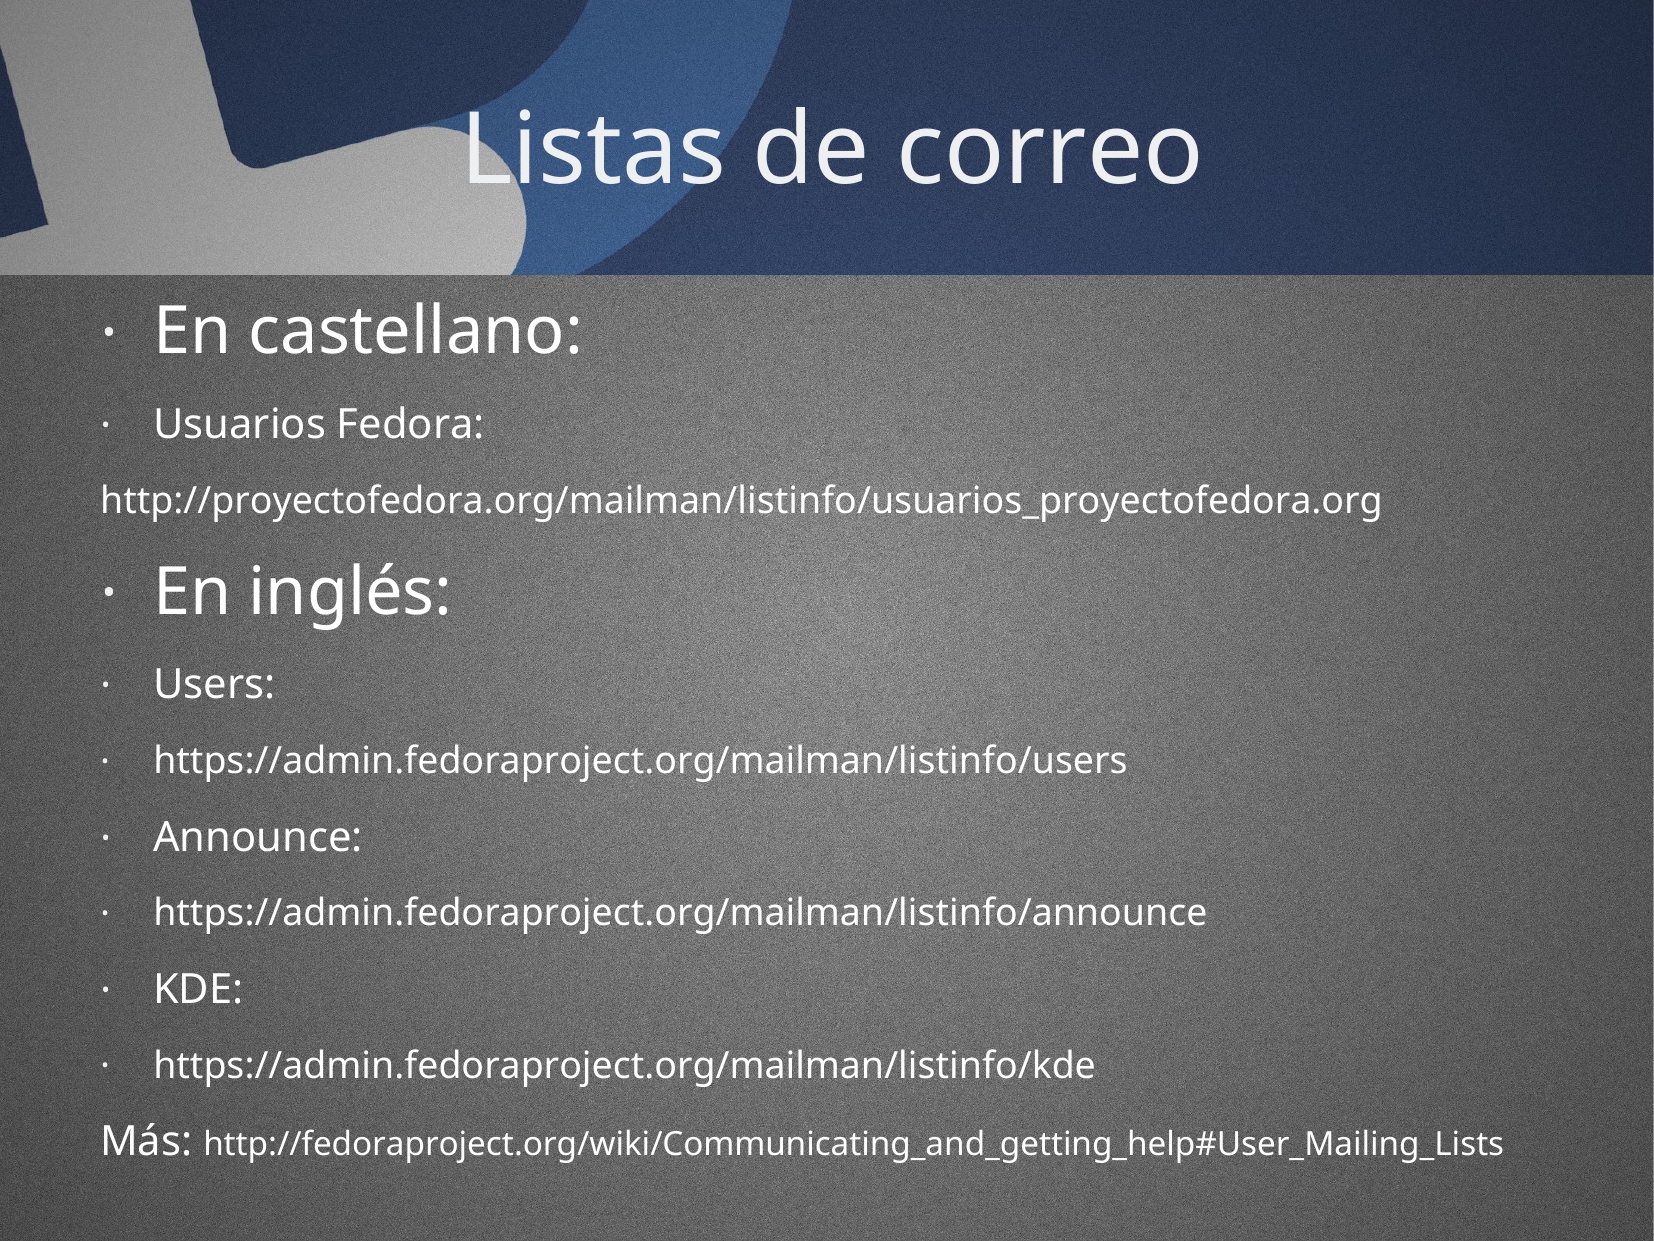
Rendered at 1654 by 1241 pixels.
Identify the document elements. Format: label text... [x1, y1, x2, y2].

text_box Listas de correo [88, 43, 1577, 252]
text_box En castellano: Usuarios Fedora: http://proyectofedora.org/mailman/listinfo/usuarios_proyectofedora.org En inglés: Users: https://admin.fedoraproject.org/mailman/listinfo/users Announce: https://admin.fedoraproject.org/mailman/listinfo/announce KDE: https://admin.fedoraproject.org/mailman/listinfo/kde Más: http://fedoraproject.org/wiki/Communicating_and_getting_help#User_Mailing_Lists [82, 290, 1571, 1241]
picture [0, 0, 1654, 1241]
